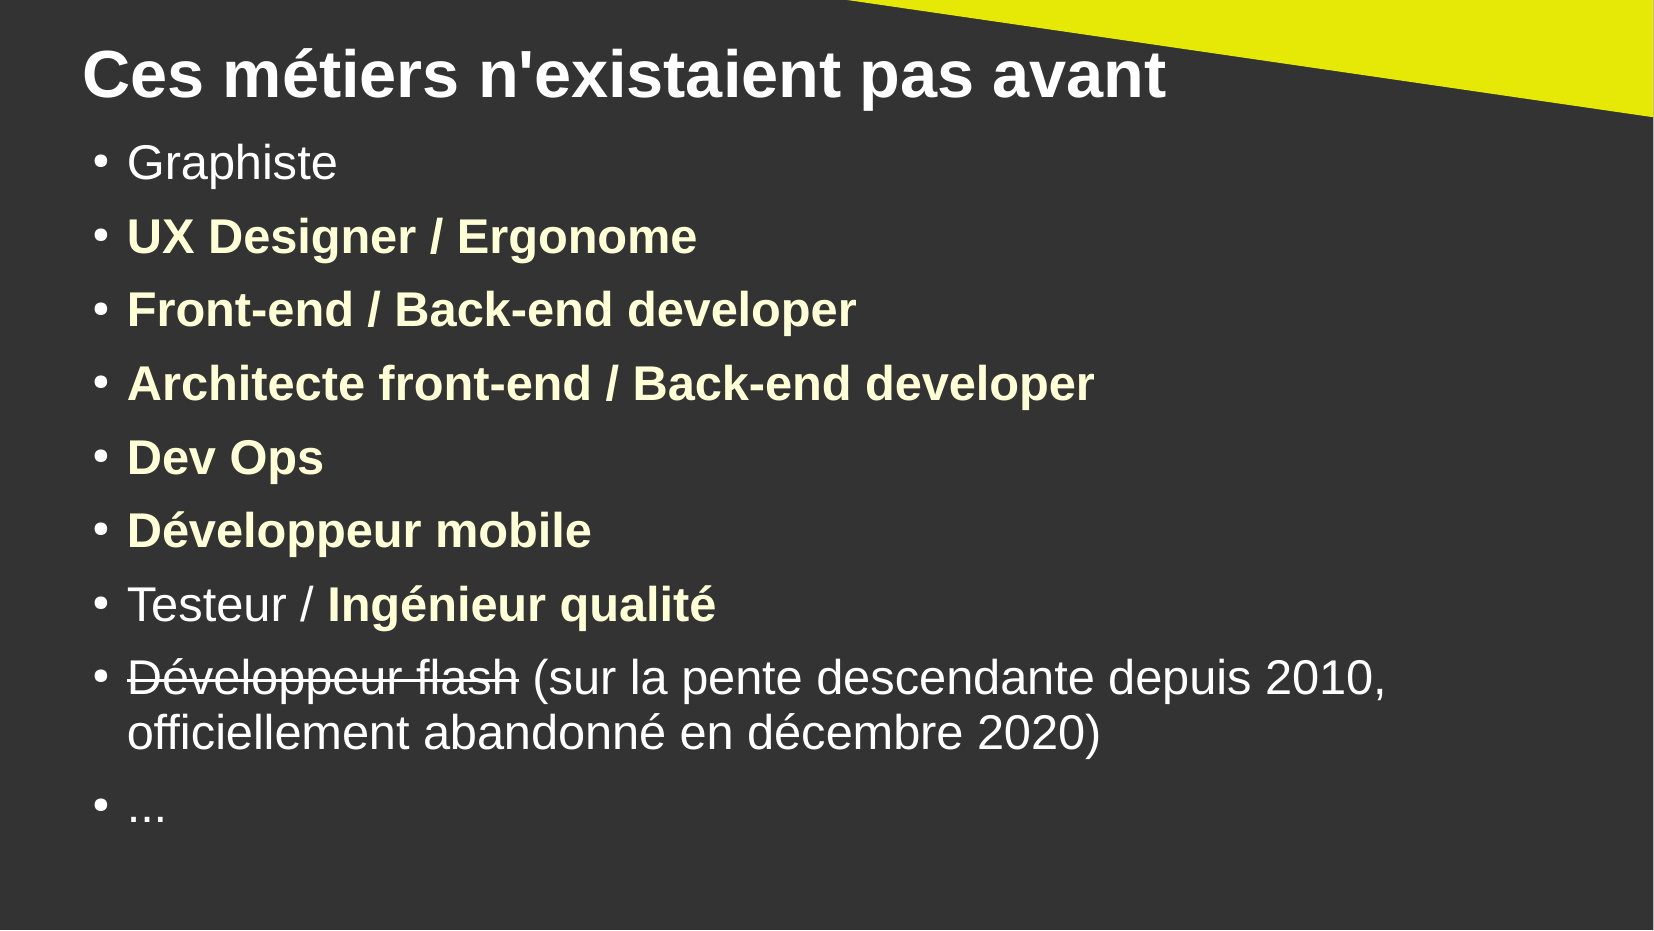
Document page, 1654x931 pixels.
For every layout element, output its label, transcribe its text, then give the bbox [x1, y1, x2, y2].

text_box [847, 0, 1654, 118]
title Ces métiers n'existaient pas avant [82, 37, 1571, 114]
list Graphiste UX Designer / Ergonome Front-end / Back-end developer Architecte front-end / Back-end developer Dev Ops Développeur mobile Testeur / Ingénieur qualité Développeur flash (sur la pente descendante depuis 2010, officiellement abandonné en décembre 2020) ... [80, 135, 1620, 839]
